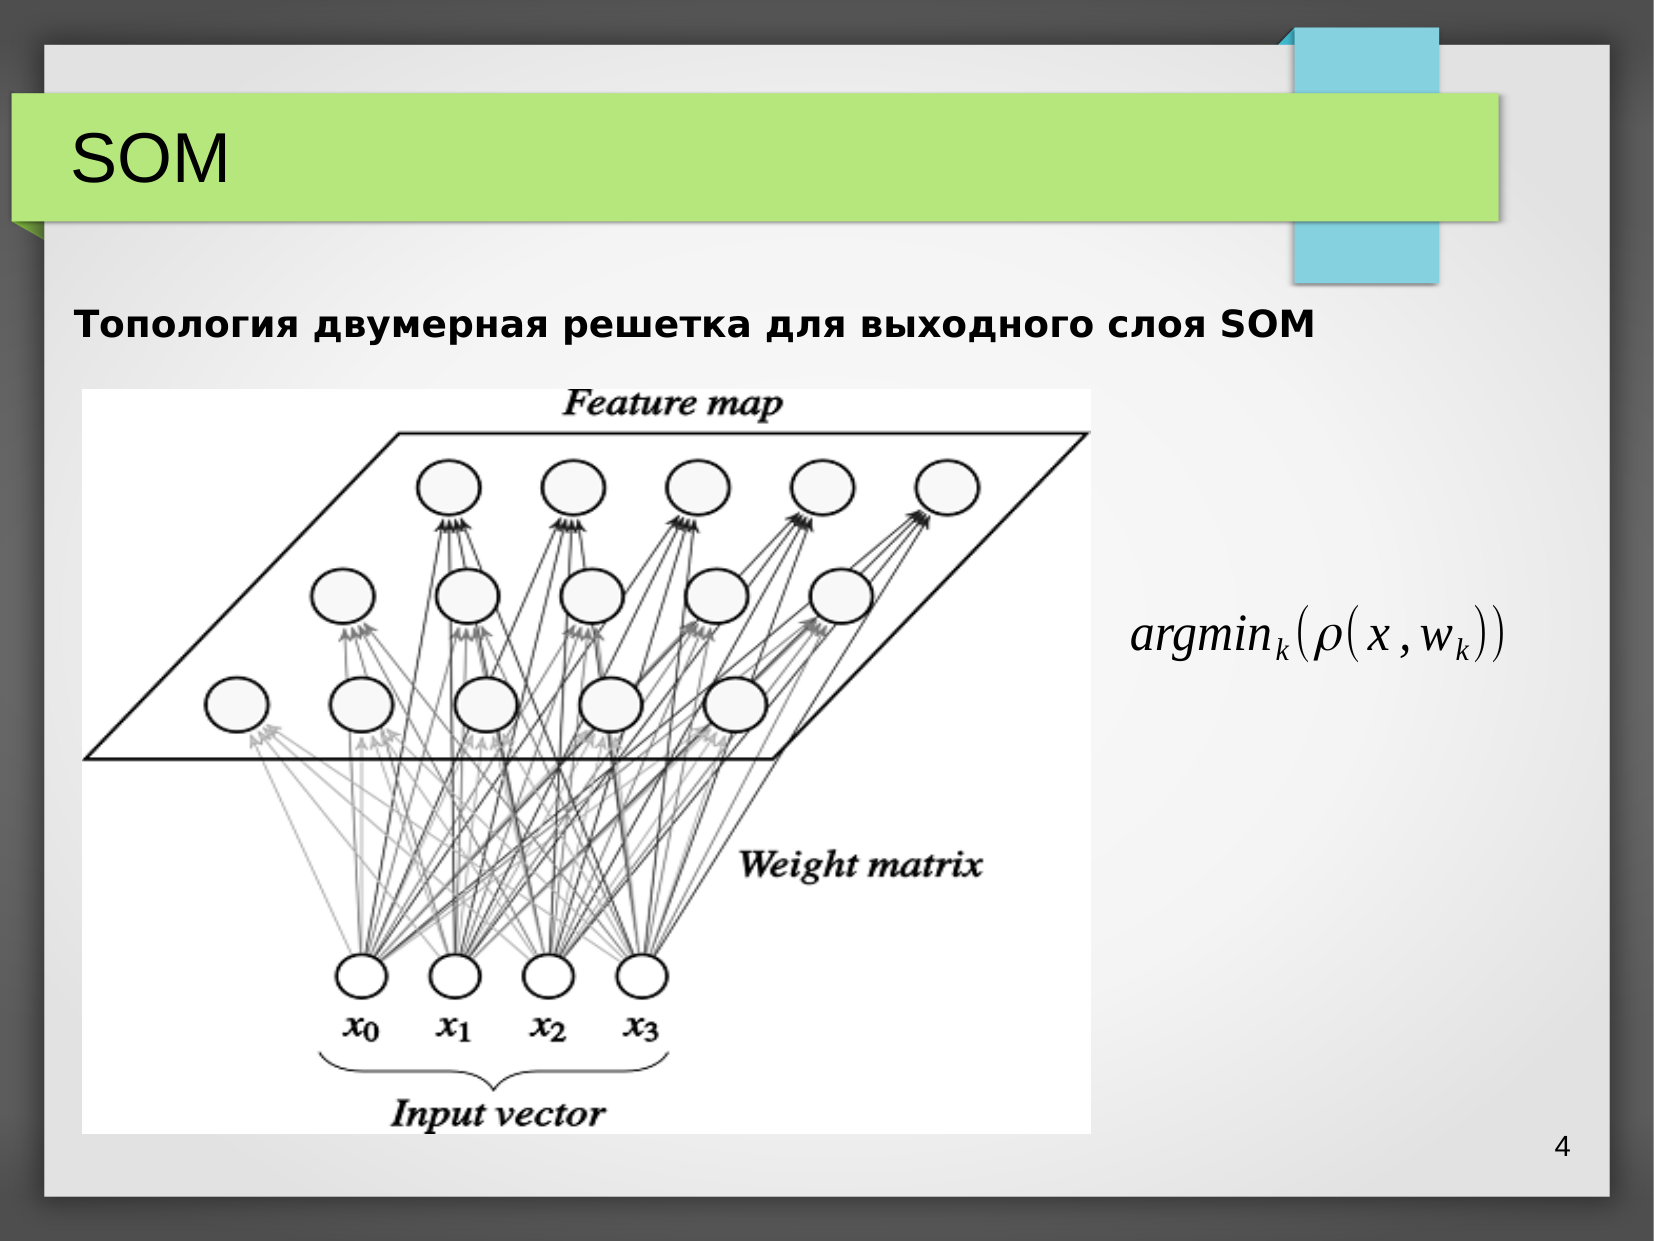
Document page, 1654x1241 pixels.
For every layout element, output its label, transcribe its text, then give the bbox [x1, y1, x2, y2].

picture [0, 0, 1654, 1241]
title SOM [70, 118, 1205, 199]
text_box Топология двумерная решетка для выходного слоя SOM [59, 295, 1438, 398]
chart [1122, 602, 1514, 671]
